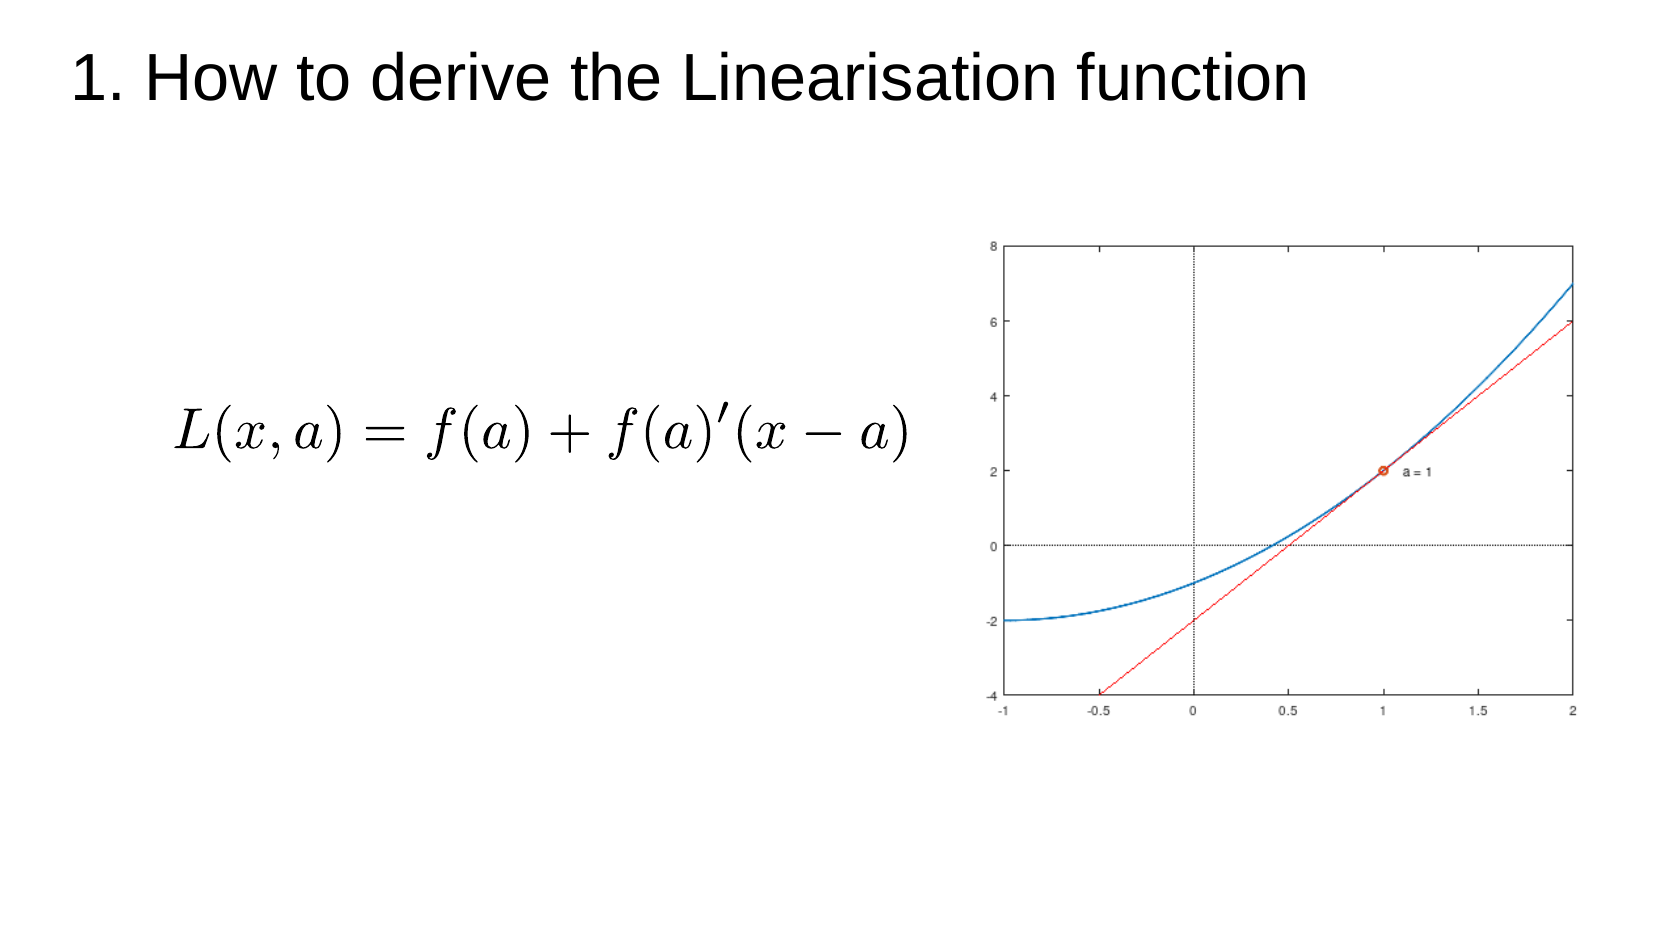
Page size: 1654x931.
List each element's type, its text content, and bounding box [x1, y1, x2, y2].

title 1. How to derive the Linearisation function [0, 0, 1654, 156]
text_box [174, 401, 907, 463]
picture [909, 205, 1643, 756]
